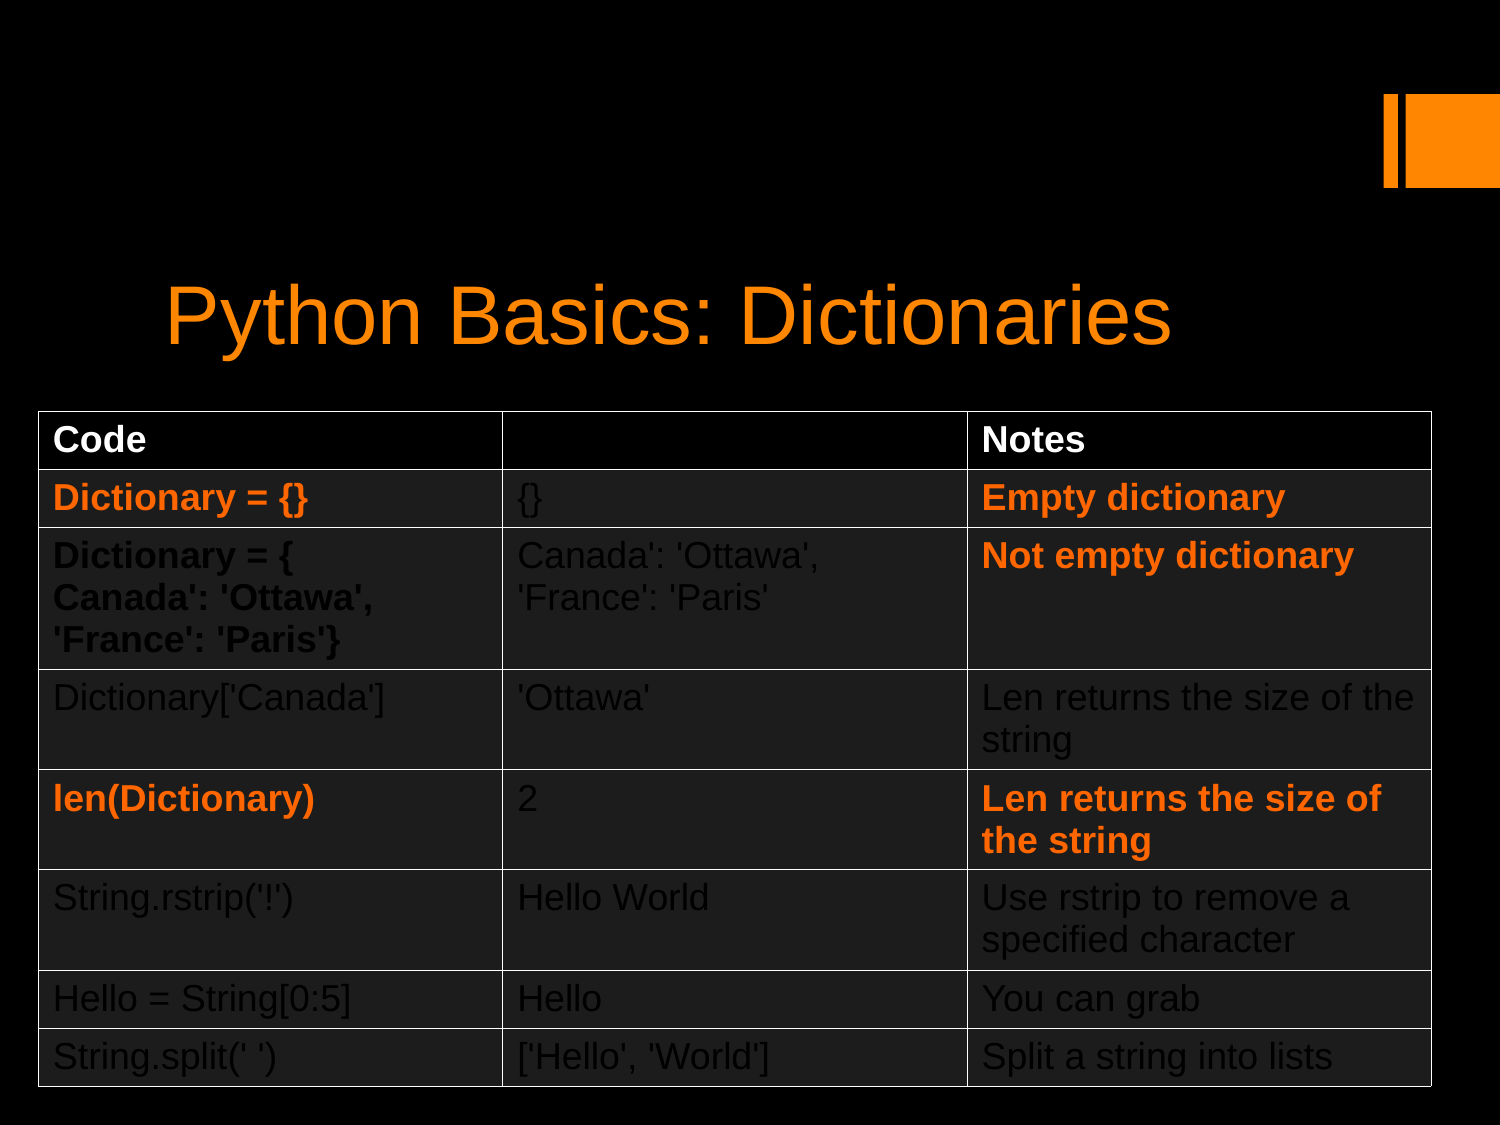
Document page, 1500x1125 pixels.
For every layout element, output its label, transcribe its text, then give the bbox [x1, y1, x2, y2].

table_cell 2 [503, 770, 967, 869]
table_cell Not empty dictionary [968, 528, 1431, 669]
table_cell String.rstrip('!') [39, 870, 502, 970]
table_header Notes [968, 412, 1431, 469]
table_cell Len returns the size of the string [968, 670, 1431, 769]
table_cell {} [503, 470, 967, 527]
table_header Value [503, 412, 967, 469]
table_cell ['Hello', 'World'] [503, 1029, 967, 1086]
table_cell Hello = String[0:5] [39, 971, 502, 1028]
table_cell Dictionary['Canada'] [39, 670, 502, 769]
table_cell Dictionary = { Canada': 'Ottawa', 'France': 'Paris'} [39, 528, 502, 669]
table_cell 'Ottawa' [503, 670, 967, 769]
table_cell Hello World [503, 870, 967, 970]
table_cell Canada': 'Ottawa', 'France': 'Paris' [503, 528, 967, 669]
table_cell Use rstrip to remove a specified character [968, 870, 1431, 970]
table_cell len(Dictionary) [39, 770, 502, 869]
table_cell You can grab [968, 971, 1431, 1028]
table_cell String.split(' ') [39, 1029, 502, 1086]
table_cell Dictionary = {} [39, 470, 502, 527]
table_cell Empty dictionary [968, 470, 1431, 527]
table_cell Len returns the size of the string [968, 770, 1431, 869]
title Python Basics: Dictionaries [150, 253, 1351, 411]
table_header Code [39, 412, 502, 469]
table_cell Split a string into lists [968, 1029, 1431, 1086]
table_cell Hello [503, 971, 967, 1028]
